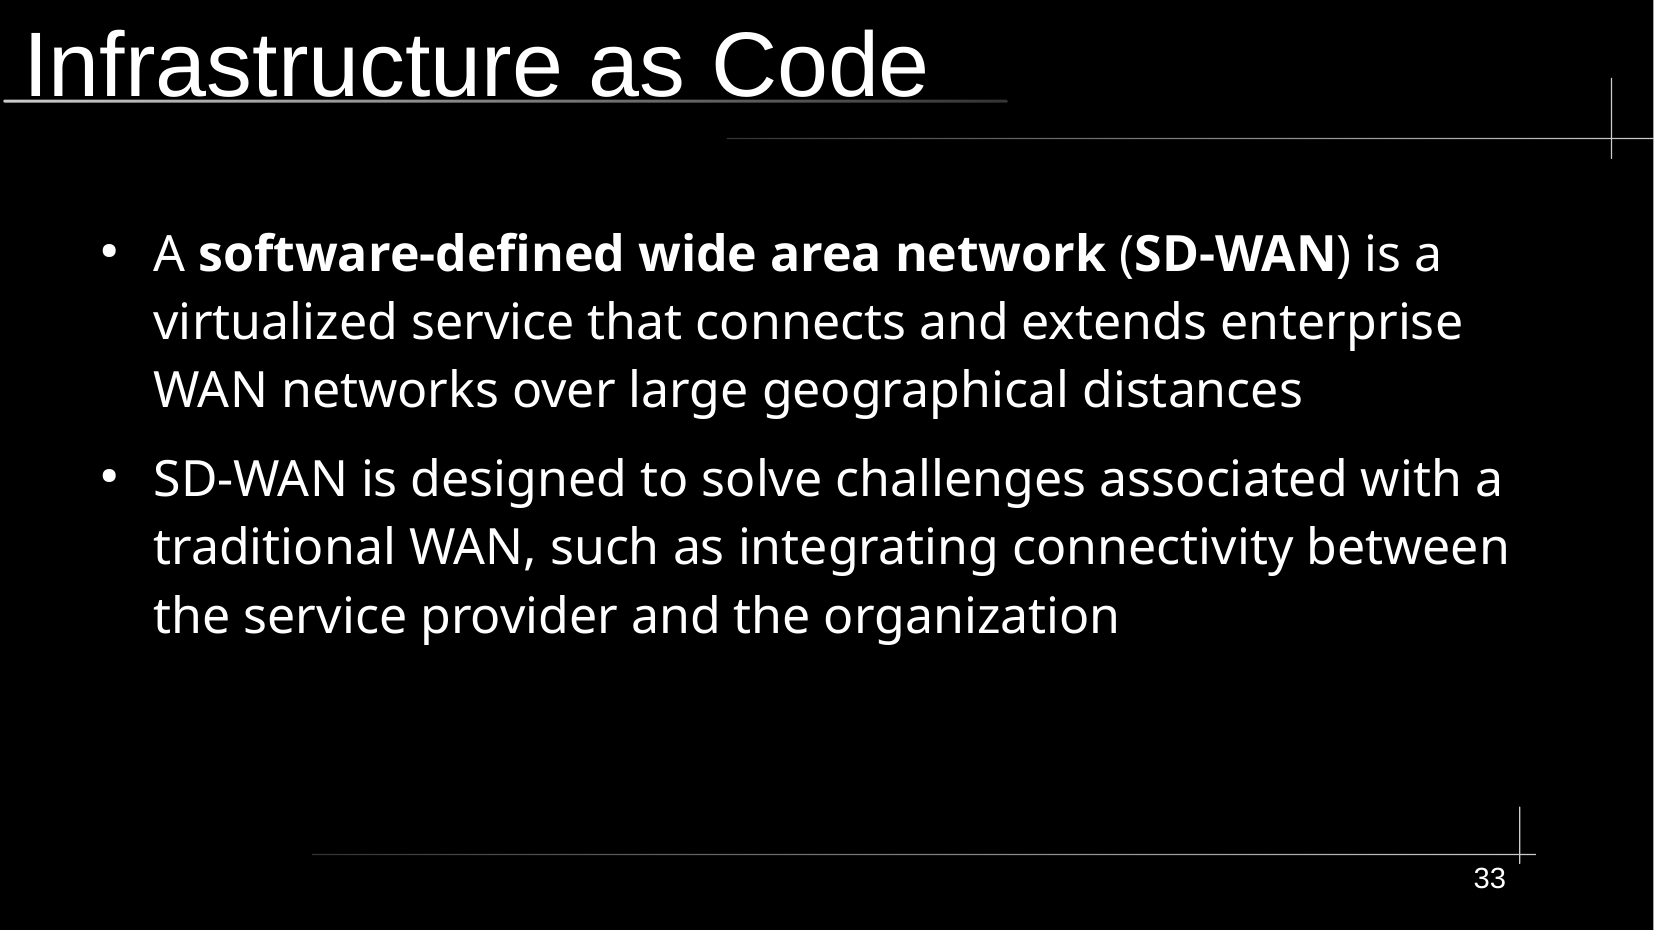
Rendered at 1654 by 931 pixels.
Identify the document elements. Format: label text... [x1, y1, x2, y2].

list A software-defined wide area network (SD-WAN) is a virtualized service that connects and extends enterprise WAN networks over large geographical distances SD-WAN is designed to solve challenges associated with a traditional WAN, such as integrating connectivity between the service provider and the organization [82, 217, 1571, 758]
title Infrastructure as Code [23, 11, 1589, 119]
